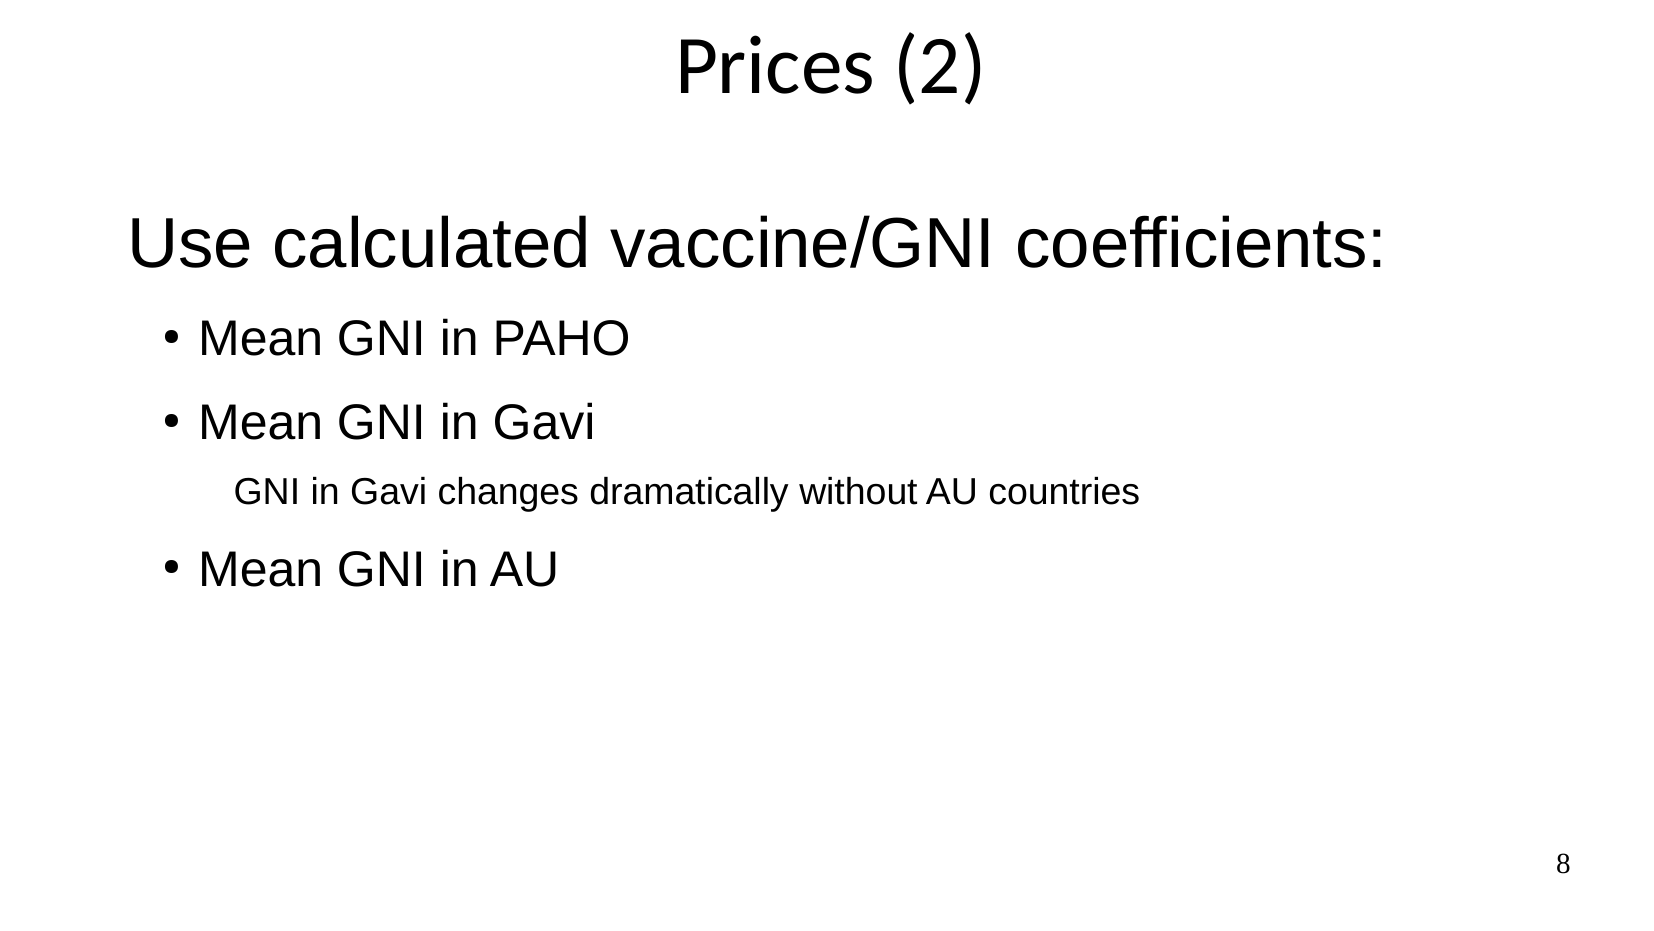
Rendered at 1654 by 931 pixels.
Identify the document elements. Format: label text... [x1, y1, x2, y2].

title Prices (2) [86, 0, 1576, 151]
text_box Use calculated vaccine/GNI coefficients: Mean GNI in PAHO Mean GNI in Gavi GNI in Gavi changes dramatically without AU countries Mean GNI in AU [112, 156, 1404, 786]
